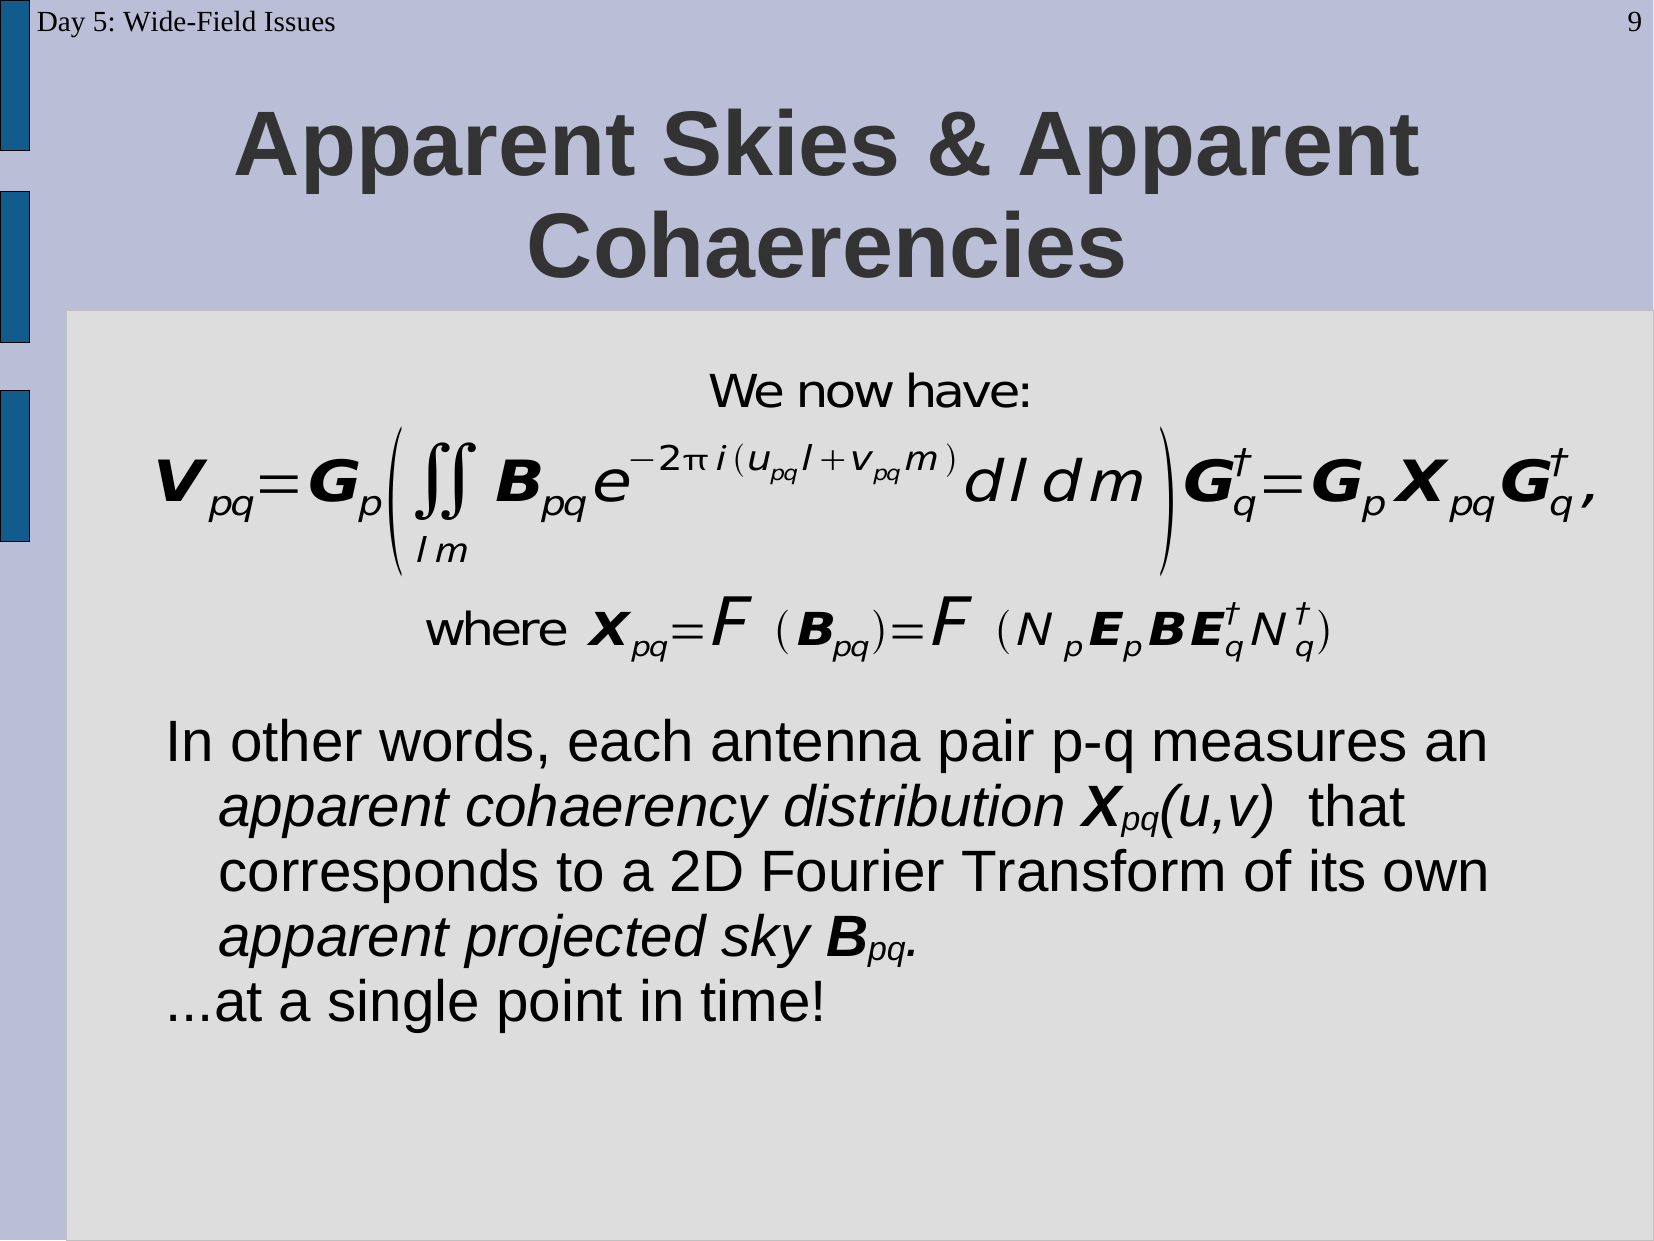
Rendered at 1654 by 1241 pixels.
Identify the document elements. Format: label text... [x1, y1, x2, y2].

title Apparent Skies & Apparent Cohaerencies [121, 87, 1534, 302]
chart [147, 354, 1606, 665]
list In other words, each antenna pair p-q measures an apparent cohaerency distribution Xpq(u,v) that corresponds to a 2D Fourier Transform of its own apparent projected sky Bpq. ...at a single point in time! [147, 708, 1560, 1085]
